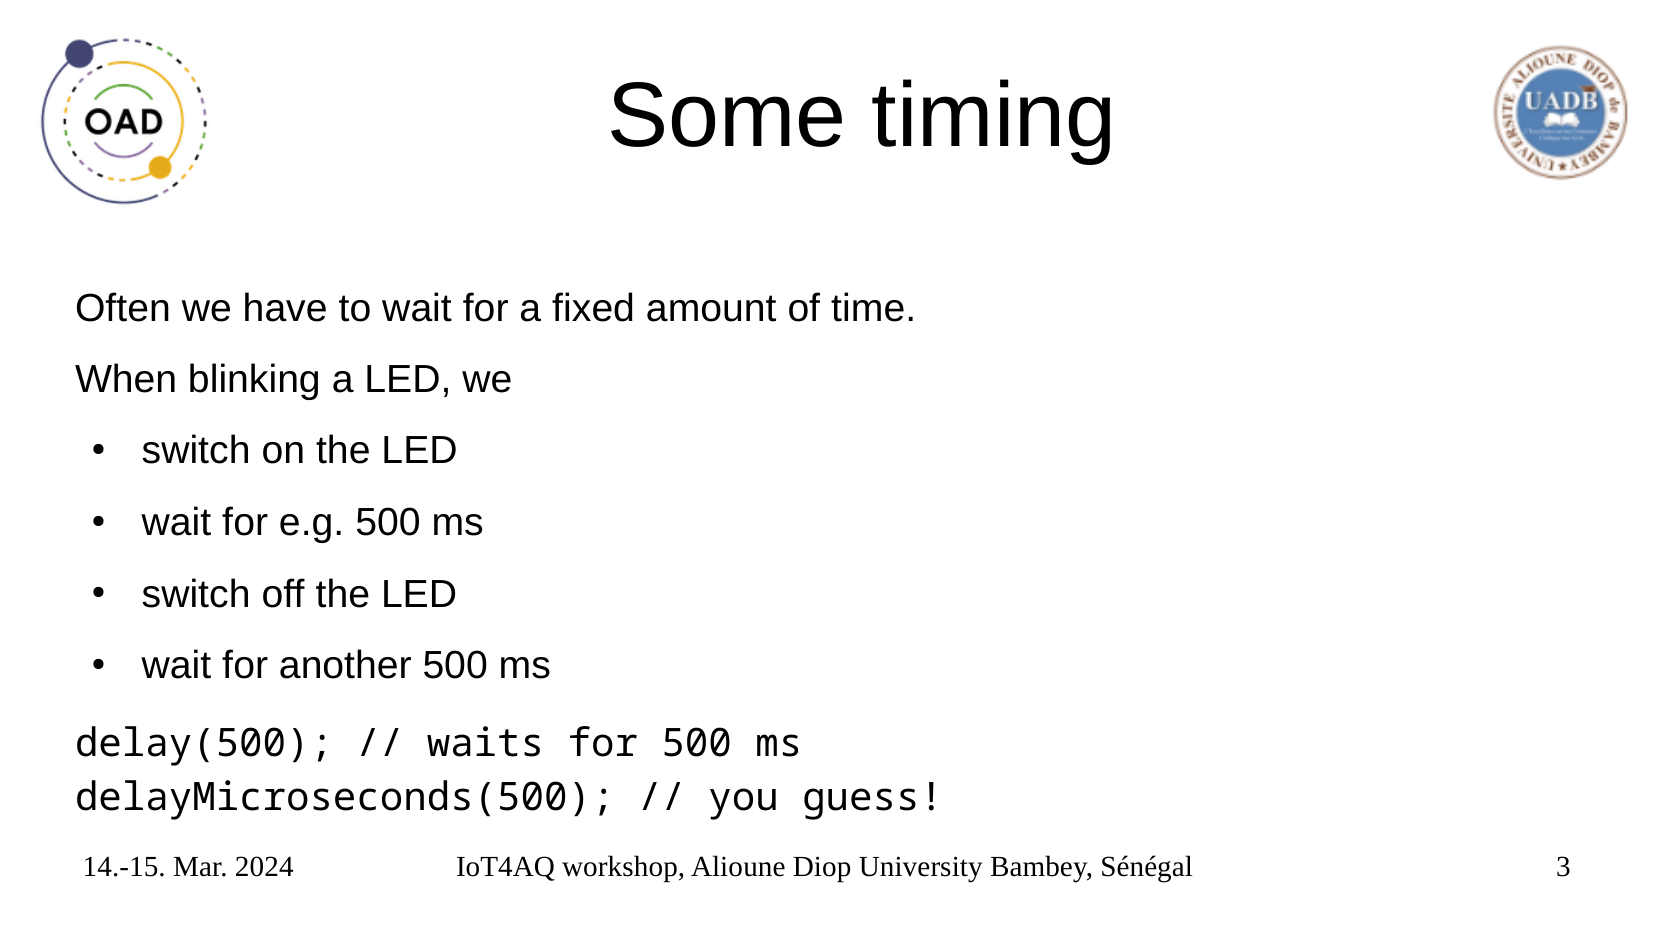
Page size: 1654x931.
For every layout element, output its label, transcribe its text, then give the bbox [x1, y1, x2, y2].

picture [1482, 37, 1641, 188]
picture [0, 24, 242, 225]
list Often we have to wait for a fixed amount of time. When blinking a LED, we switch on the LED wait for e.g. 500 ms switch off the LED wait for another 500 ms delay(500); // waits for 500 ms delayMicroseconds(500); // you guess! [75, 285, 1564, 826]
title Some timing [278, 37, 1446, 193]
